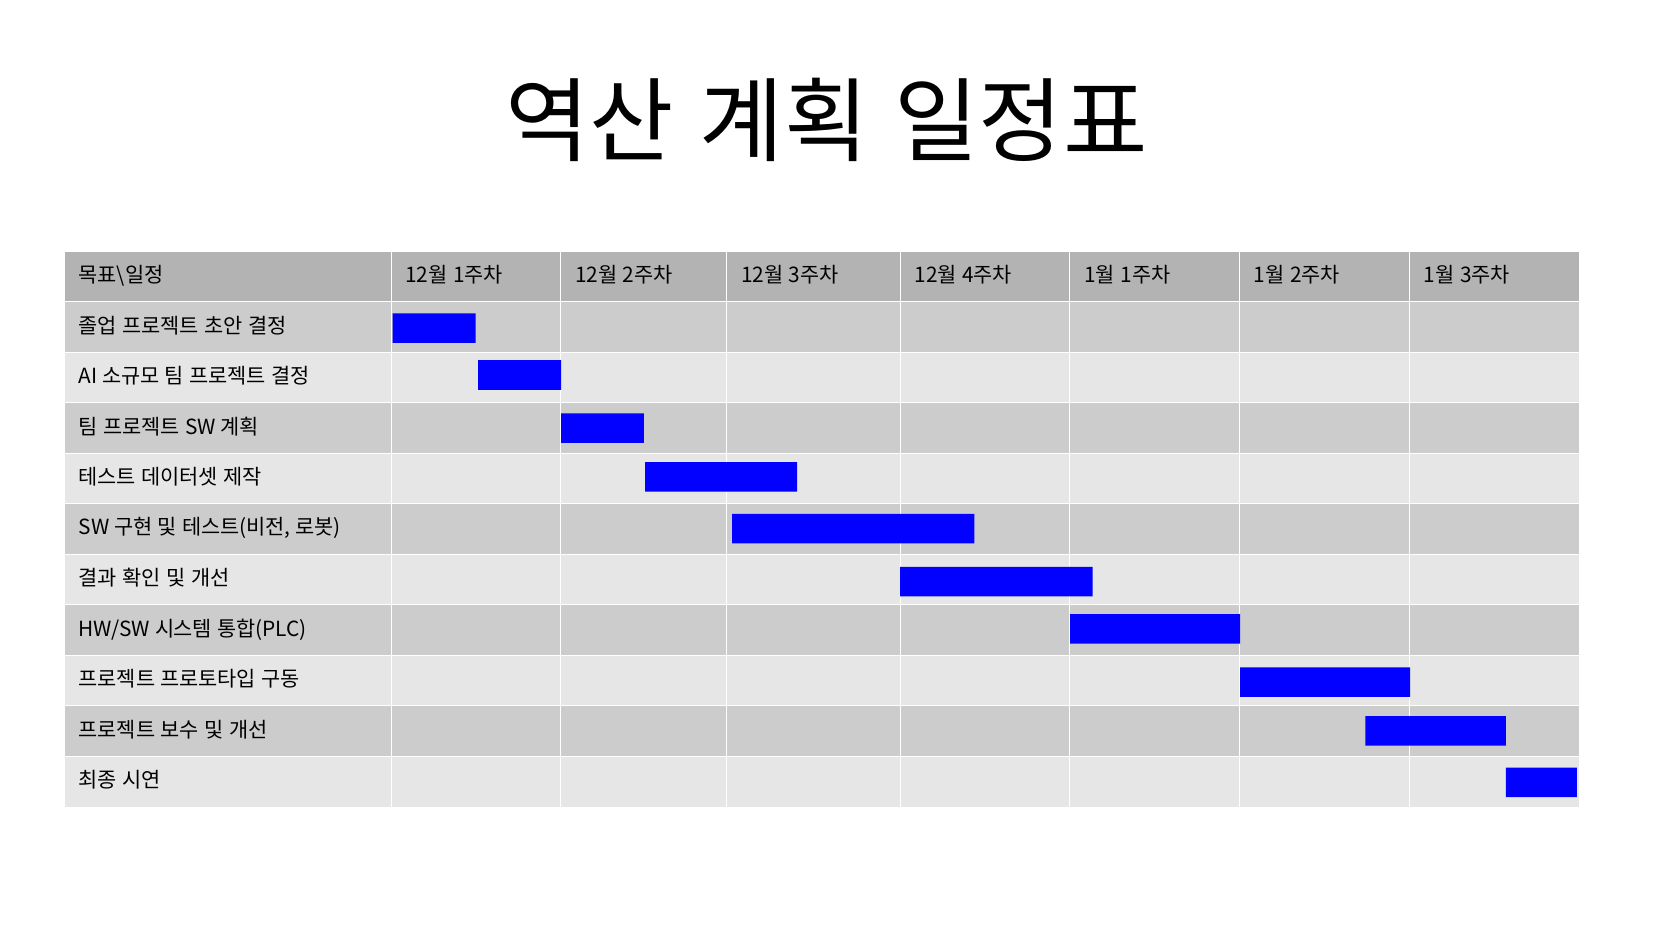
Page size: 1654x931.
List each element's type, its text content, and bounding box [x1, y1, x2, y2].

table_cell [727, 706, 900, 756]
table_cell [901, 605, 1069, 655]
title 역산 계획 일정표 [82, 37, 1571, 193]
text_box [561, 413, 644, 443]
table_cell [727, 302, 900, 352]
table_cell [1410, 605, 1579, 655]
table_cell [1410, 706, 1579, 756]
table_cell [561, 504, 726, 554]
table_cell [392, 353, 560, 402]
table_cell [561, 757, 726, 807]
table_cell [392, 302, 560, 352]
table_cell [392, 555, 560, 604]
table_cell [1240, 555, 1409, 604]
table_cell [1410, 504, 1579, 554]
table_cell [1070, 403, 1239, 453]
text_box [645, 462, 798, 492]
table_cell [1070, 706, 1239, 756]
table_cell [901, 353, 1069, 402]
table_cell [561, 706, 726, 756]
table_cell [1240, 757, 1409, 807]
text_box [392, 313, 476, 343]
table_cell [1410, 454, 1579, 503]
table_cell [561, 353, 726, 402]
table_cell [1070, 353, 1239, 402]
table_header 12월 1주차 [392, 252, 560, 301]
table_cell [727, 605, 900, 655]
table_cell [901, 597, 1069, 604]
table_cell [727, 353, 900, 402]
table_header 12월 4주차 [901, 252, 1069, 301]
table_cell [1240, 403, 1409, 453]
table_cell [1410, 353, 1579, 402]
table_cell [901, 656, 1069, 705]
text_box [1365, 716, 1506, 746]
table_cell [1240, 302, 1409, 352]
table_cell [727, 555, 900, 604]
table_cell [561, 605, 726, 655]
table_cell 테스트 데이터셋 제작 [65, 454, 391, 503]
table_cell [901, 504, 1069, 554]
text_box [900, 566, 1093, 597]
table_cell [392, 504, 560, 554]
text_box [1070, 614, 1241, 644]
table_header 1월 3주차 [1410, 252, 1579, 301]
table_cell [727, 504, 900, 554]
table_cell [727, 454, 900, 503]
table_cell [901, 555, 1069, 566]
table_cell [392, 706, 560, 756]
table_header 12월 2주차 [561, 252, 726, 301]
table_cell [1070, 302, 1239, 352]
table_cell [901, 454, 1069, 503]
table_cell 최종 시연 [65, 757, 391, 807]
table_cell [392, 454, 560, 503]
table_cell [561, 403, 726, 453]
table_cell [1410, 757, 1579, 807]
table_cell [901, 757, 1069, 807]
table_cell [1070, 644, 1239, 655]
table_header 1월 2주차 [1240, 252, 1409, 301]
table_cell [1240, 697, 1409, 705]
table_cell [561, 302, 726, 352]
table_cell 결과 확인 및 개선 [65, 555, 391, 604]
table_cell 졸업 프로젝트 초안 결정 [65, 302, 391, 352]
table_cell 프로젝트 프로토타입 구동 [65, 656, 391, 705]
table_cell [561, 656, 726, 705]
table_cell AI 소규모 팀 프로젝트 결정 [65, 353, 391, 402]
table_cell [1070, 504, 1239, 554]
table_cell [901, 403, 1069, 453]
table_cell [1070, 605, 1239, 614]
text_box [1505, 767, 1577, 798]
table_cell [901, 706, 1069, 756]
table_cell [1240, 605, 1409, 655]
text_box [478, 360, 562, 390]
table_cell [901, 302, 1069, 352]
table_cell [392, 757, 560, 807]
table_cell [392, 403, 560, 453]
table_cell [392, 656, 560, 705]
table_cell HW/SW 시스템 통합(PLC) [65, 605, 391, 655]
table_cell [561, 454, 726, 503]
table_cell [727, 403, 900, 453]
table_cell [727, 656, 900, 705]
table_header 1월 1주차 [1070, 252, 1239, 301]
table_cell [1410, 555, 1579, 604]
table_cell 프로젝트 보수 및 개선 [65, 706, 391, 756]
table_cell [1240, 353, 1409, 402]
table_cell [1410, 302, 1579, 352]
table_cell SW 구현 및 테스트(비전, 로봇) [65, 504, 391, 554]
text_box [732, 513, 975, 544]
table_cell 팀 프로젝트 SW 계획 [65, 403, 391, 453]
table_cell [1240, 454, 1409, 503]
table_cell [1070, 555, 1239, 604]
text_box [1240, 667, 1411, 697]
table_cell [1240, 706, 1409, 756]
table_header 목표\일정 [65, 252, 391, 301]
table_cell [561, 555, 726, 604]
table_cell [1410, 656, 1579, 705]
table_header 12월 3주차 [727, 252, 900, 301]
table_cell [1070, 454, 1239, 503]
table_cell [1240, 656, 1409, 667]
table_cell [1070, 757, 1239, 807]
table_cell [392, 605, 560, 655]
table_cell [1240, 504, 1409, 554]
table_cell [1410, 403, 1579, 453]
table_cell [1070, 656, 1239, 705]
table_cell [727, 757, 900, 807]
